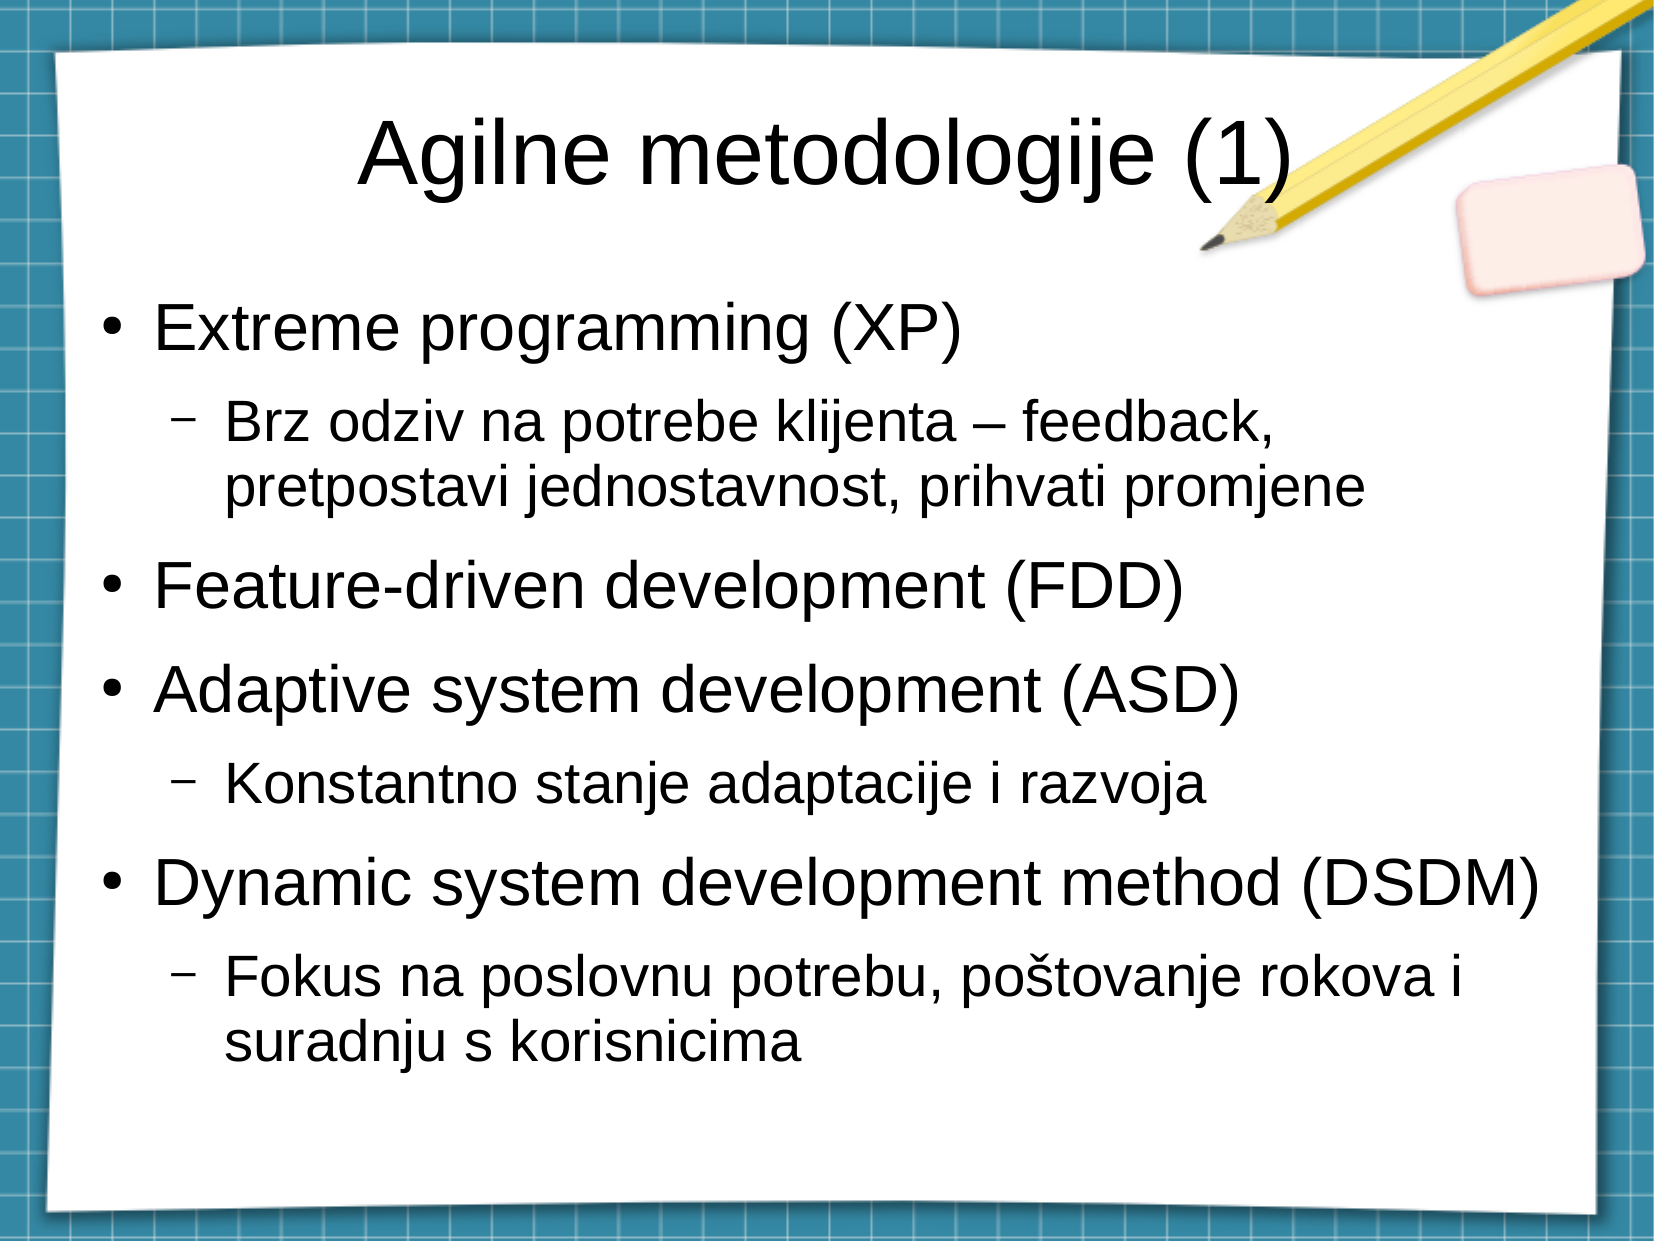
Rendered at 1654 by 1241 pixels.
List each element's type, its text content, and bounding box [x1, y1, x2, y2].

picture [0, 0, 1654, 1241]
title Agilne metodologije (1) [82, 49, 1571, 257]
list Extreme programming (XP) Brz odziv na potrebe klijenta – feedback, pretpostavi jednostavnost, prihvati promjene Feature-driven development (FDD) Adaptive system development (ASD) Konstantno stanje adaptacije i razvoja Dynamic system development method (DSDM) Fokus na poslovnu potrebu, poštovanje rokova i suradnju s korisnicima [82, 290, 1571, 1158]
